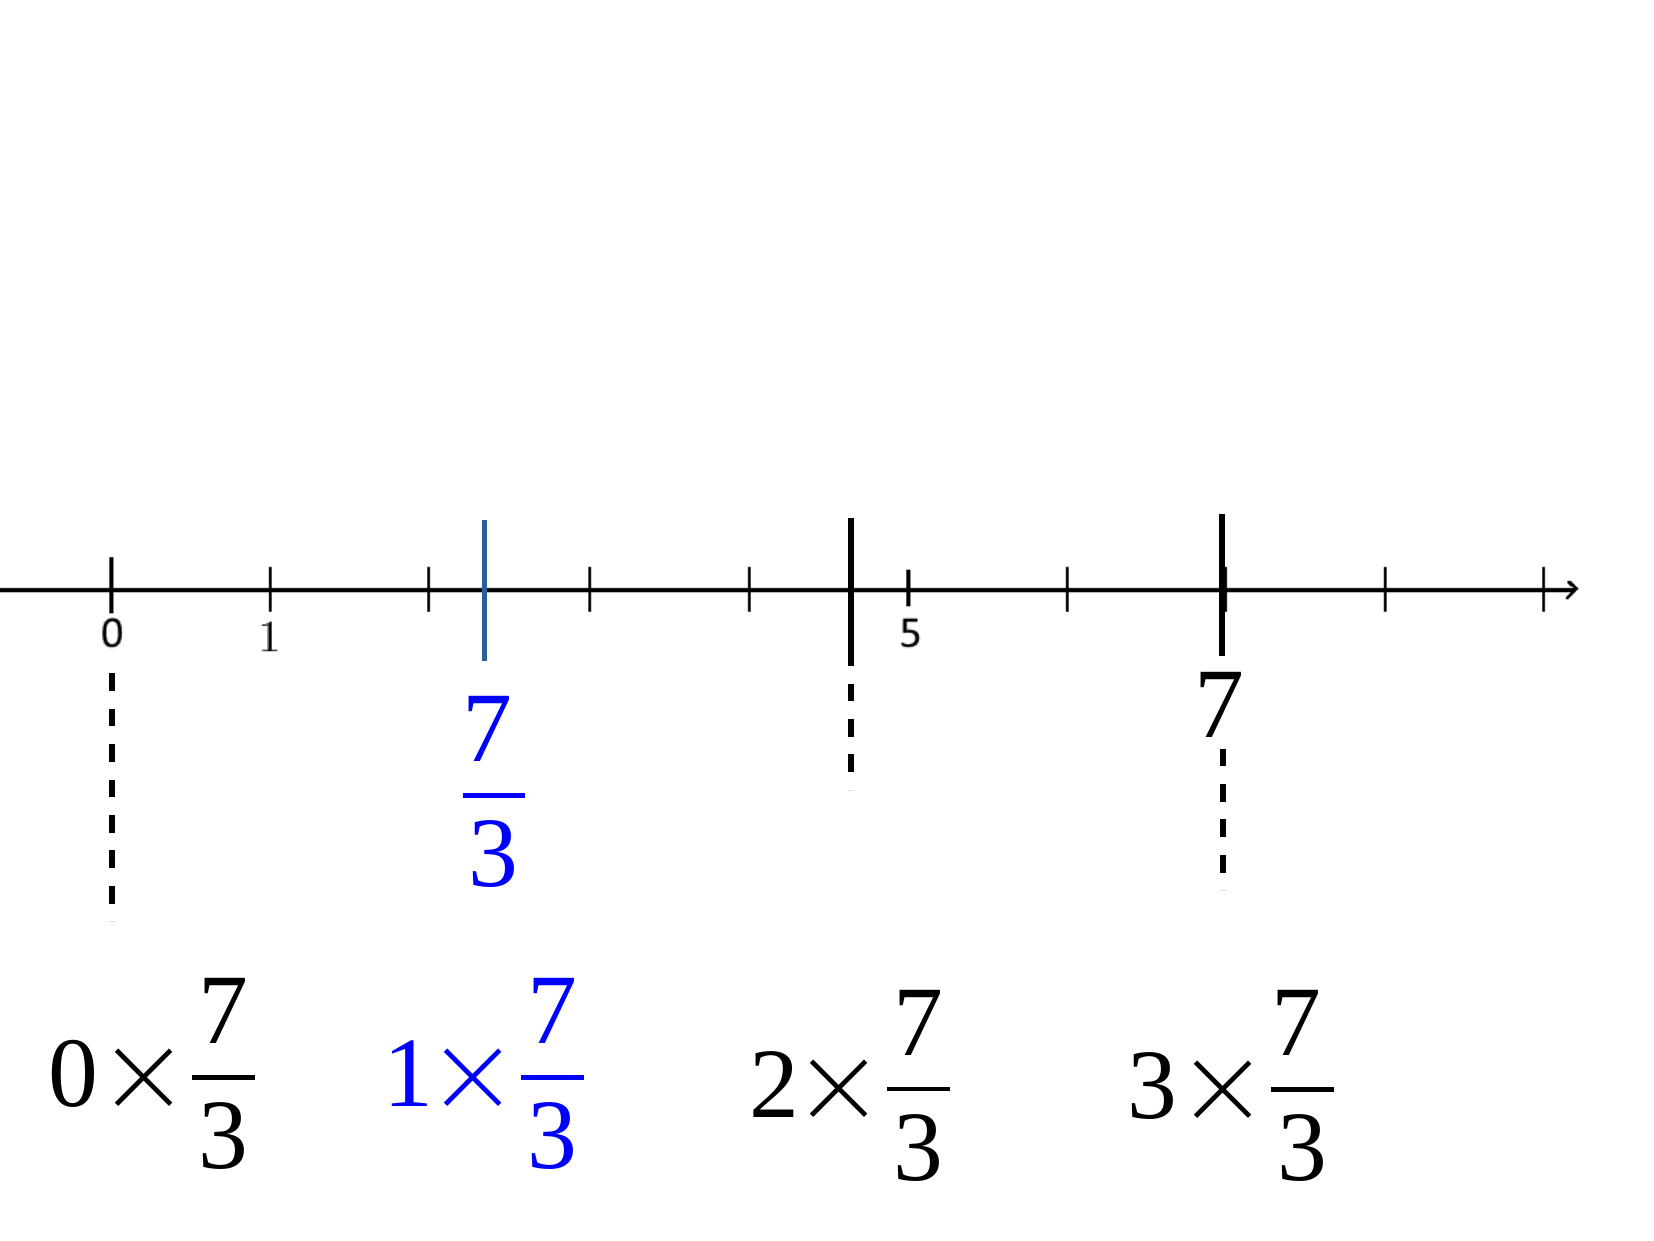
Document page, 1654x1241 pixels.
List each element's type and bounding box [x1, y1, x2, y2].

chart [431, 674, 552, 912]
picture [0, 504, 1583, 686]
chart [1169, 649, 1270, 761]
chart [1102, 968, 1361, 1206]
chart [358, 956, 614, 1194]
chart [23, 956, 283, 1194]
chart [724, 968, 981, 1205]
